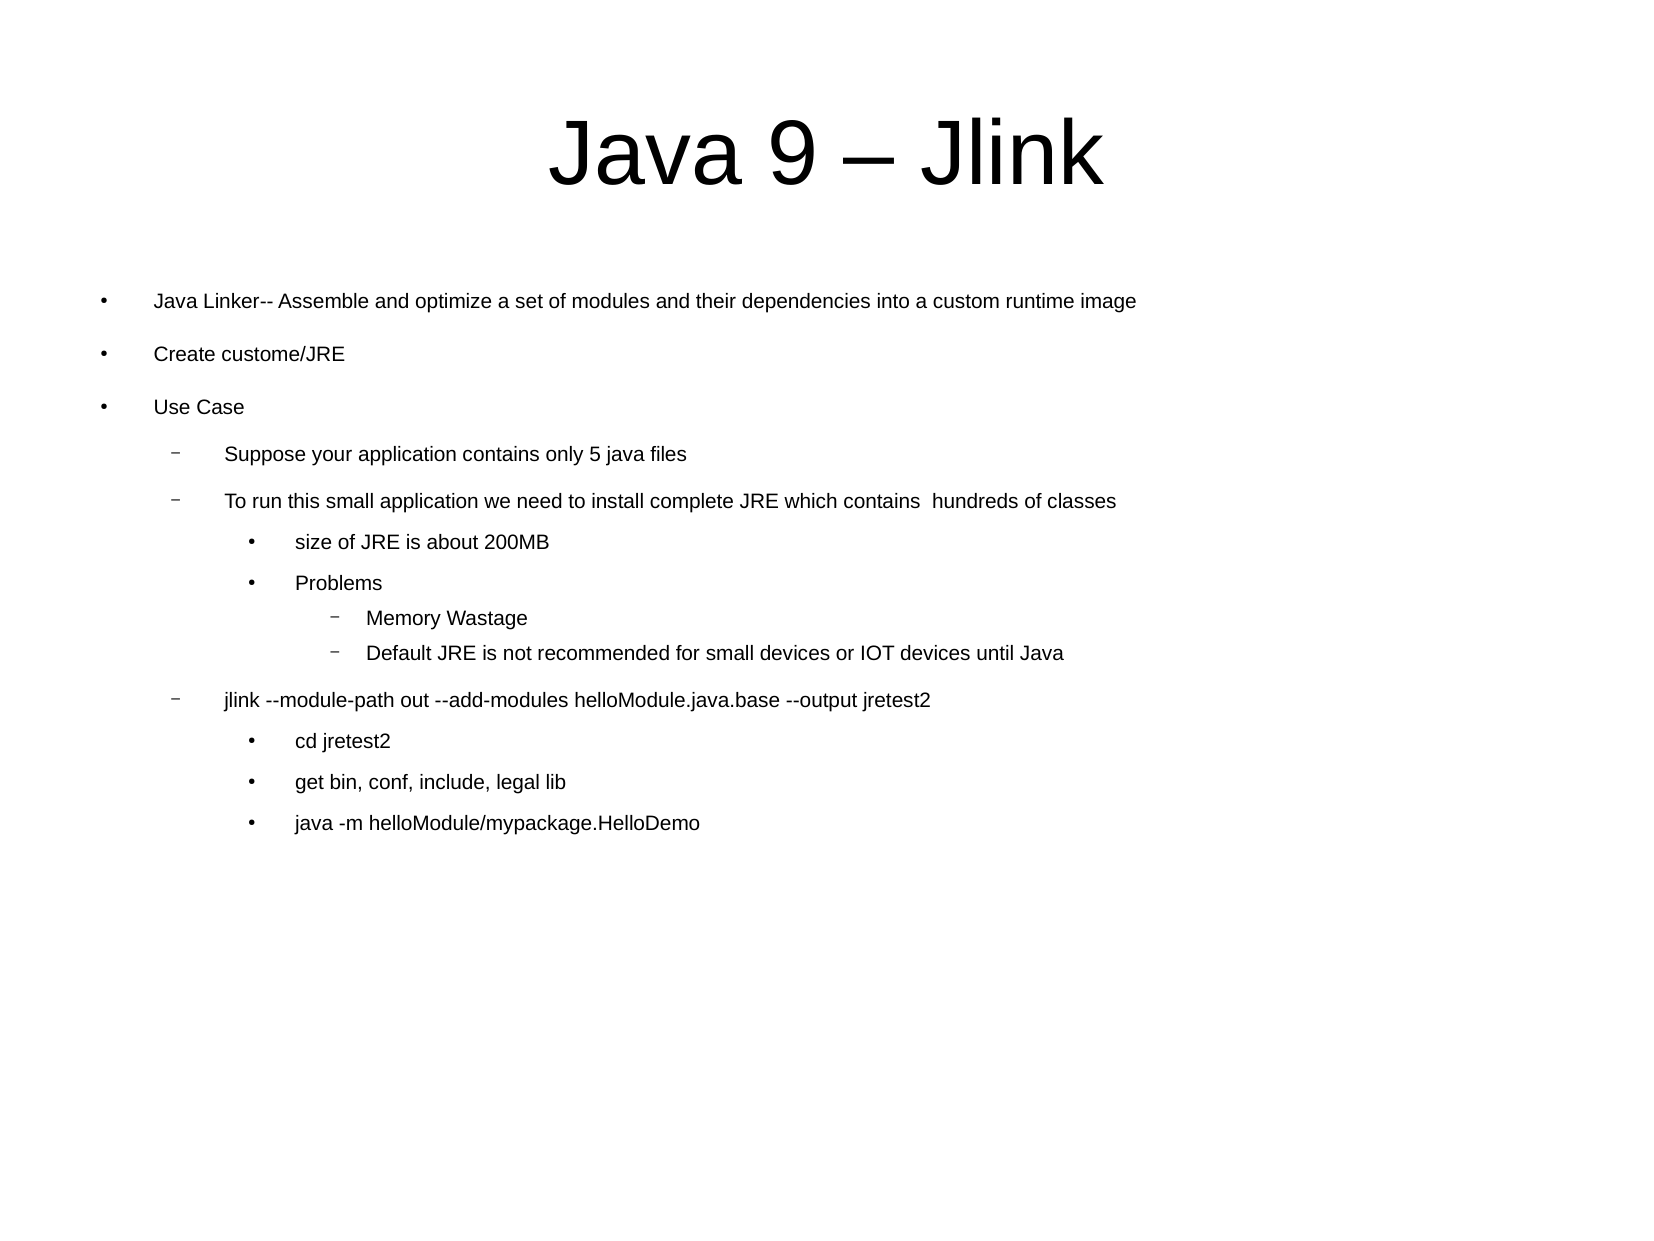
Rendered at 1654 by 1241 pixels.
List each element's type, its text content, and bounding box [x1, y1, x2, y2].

title Java 9 – Jlink [82, 49, 1571, 257]
list Java Linker-- Assemble and optimize a set of modules and their dependencies into a custom runtime image Create custome/JRE Use Case Suppose your application contains only 5 java files To run this small application we need to install complete JRE which contains hundreds of classes size of JRE is about 200MB Problems Memory Wastage Default JRE is not recommended for small devices or IOT devices until Java jlink --module-path out --add-modules helloModule.java.base --output jretest2 cd jretest2 get bin, conf, include, legal lib java -m helloModule/mypackage.HelloDemo [82, 290, 1571, 1010]
